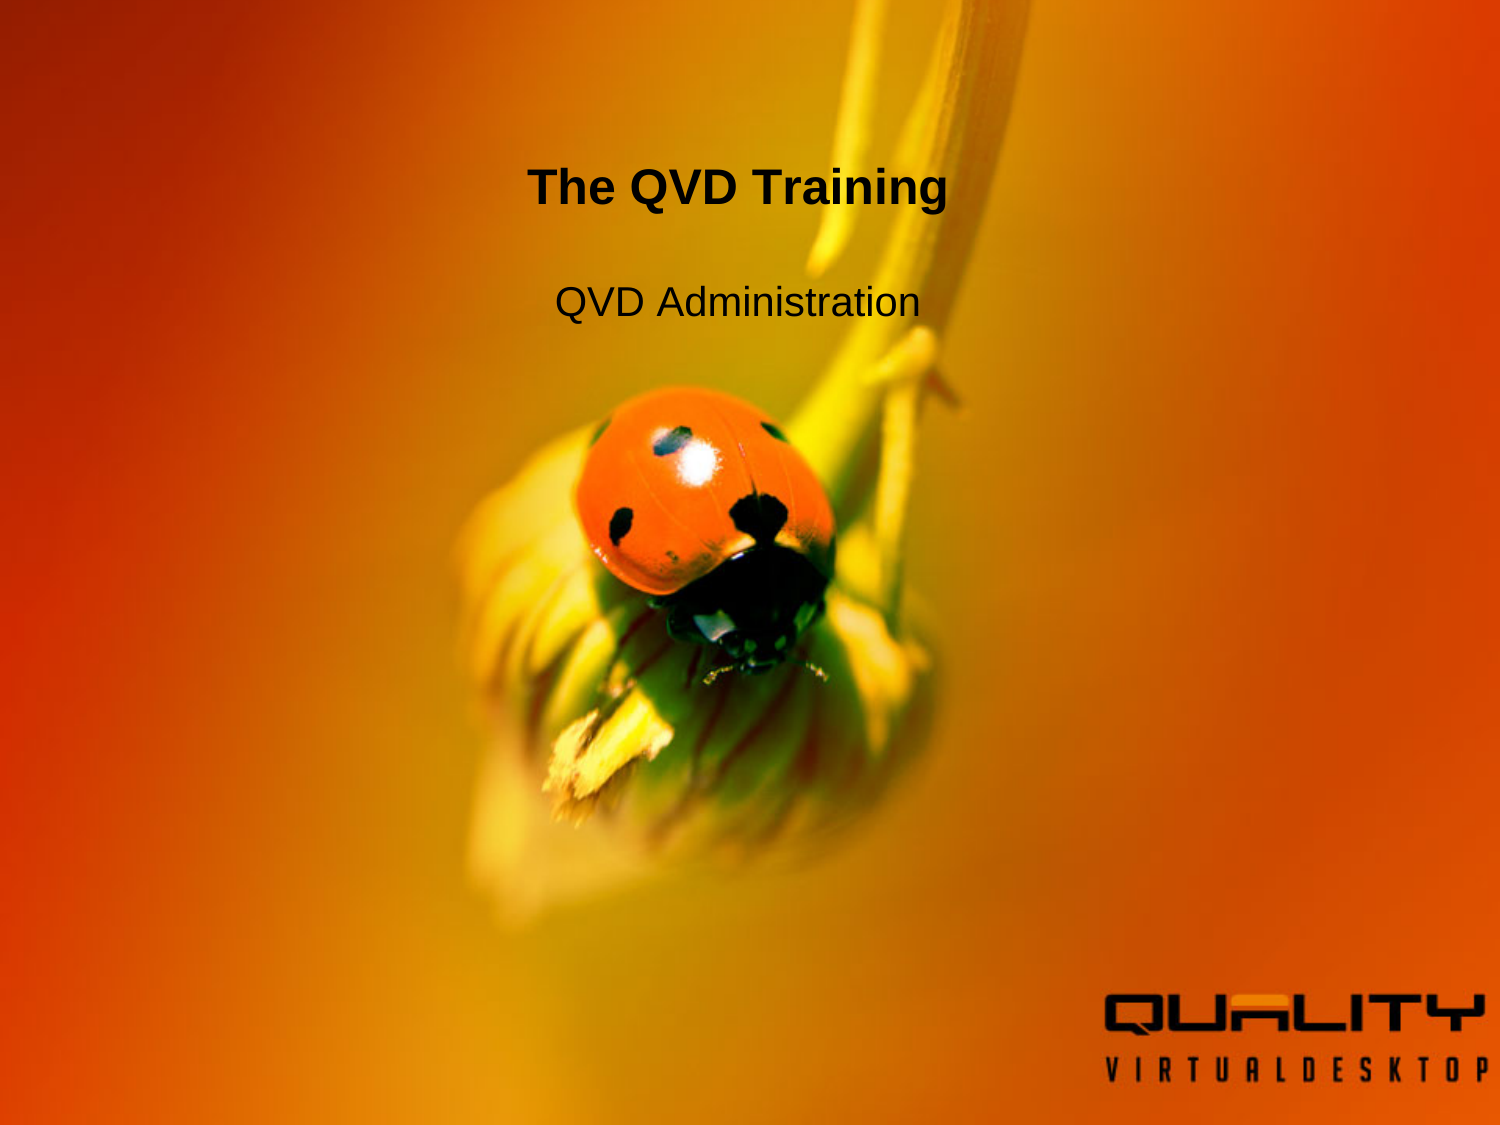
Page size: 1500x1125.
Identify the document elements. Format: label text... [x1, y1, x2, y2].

text_box The QVD Training QVD Administration [289, 101, 1187, 333]
picture [0, 0, 1500, 1125]
